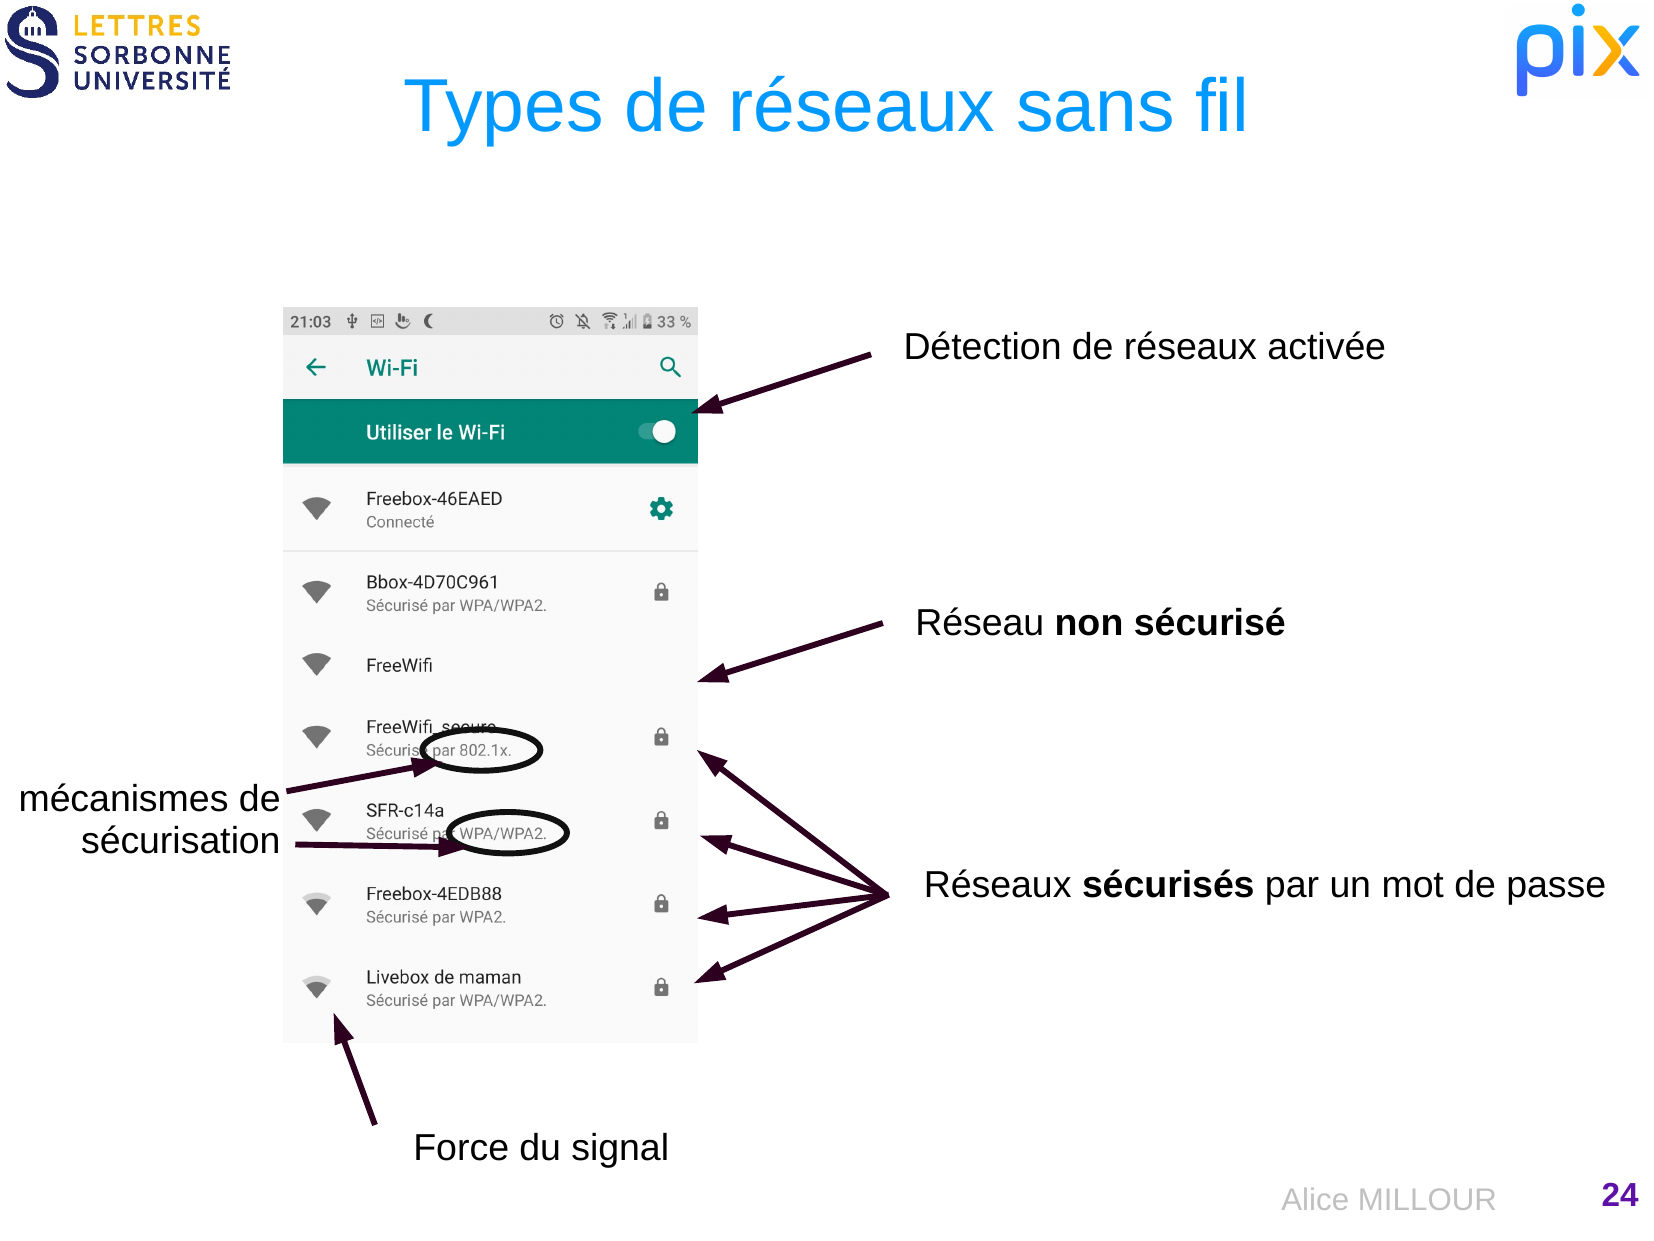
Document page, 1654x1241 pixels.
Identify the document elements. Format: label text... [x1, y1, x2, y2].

text_box [422, 729, 541, 771]
text_box Réseau non sécurisé [900, 593, 1301, 651]
text_box Force du signal [398, 1119, 685, 1176]
text_box [448, 812, 567, 854]
picture [5, 6, 82, 98]
title Types de réseaux sans fil [82, 2, 1571, 210]
text_box Réseaux sécurisés par un mot de passe [909, 856, 1622, 914]
text_box mécanismes de sécurisation [0, 769, 296, 1037]
text_box Détection de réseaux activée [888, 318, 1412, 376]
picture [283, 307, 698, 1043]
picture [1571, 2, 1648, 98]
